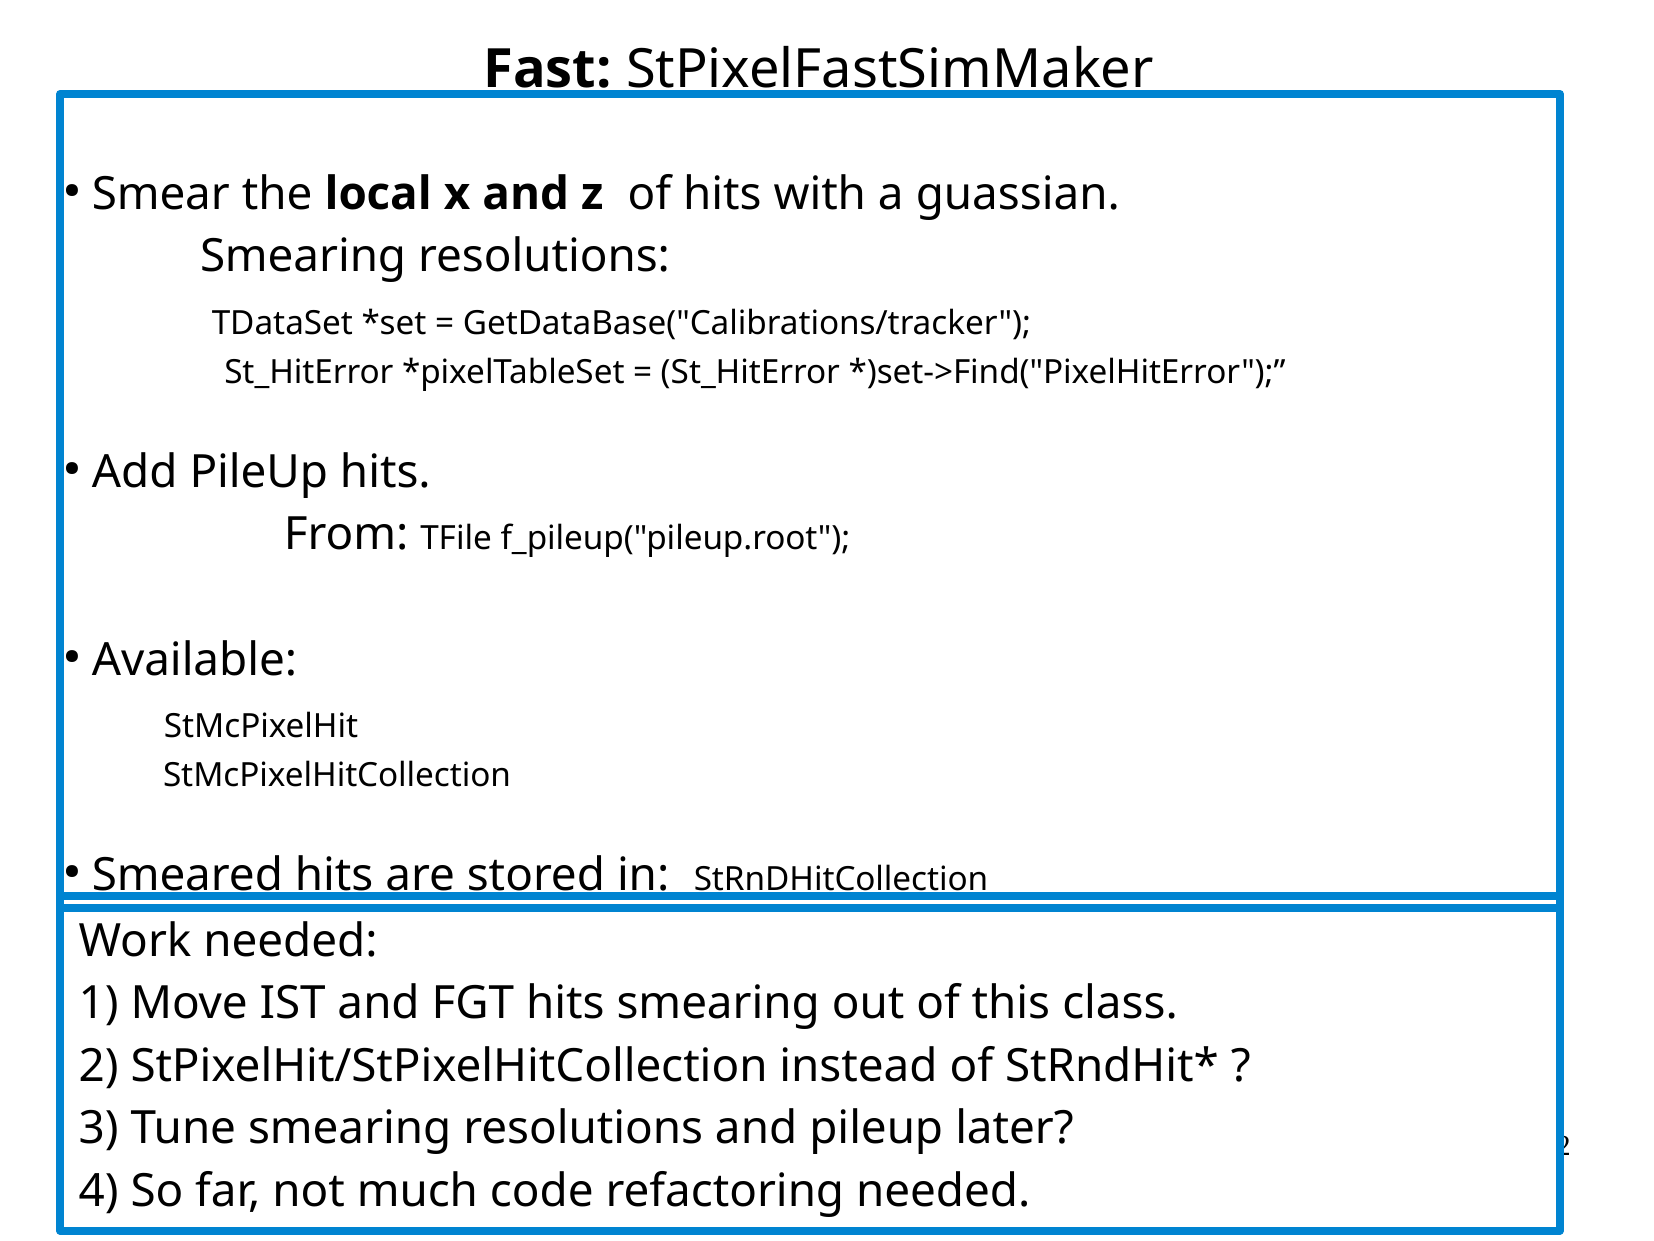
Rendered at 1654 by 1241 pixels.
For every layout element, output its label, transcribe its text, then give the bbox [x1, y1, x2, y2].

title Fast: StPixelFastSimMaker [75, 36, 1564, 91]
text_box Work needed: 1) Move IST and FGT hits smearing out of this class. 2) StPixelHit/StPixelHitCollection instead of StRndHit* ? 3) Tune smearing resolutions and pileup later? 4) So far, not much code refactoring needed. [60, 895, 1561, 1176]
subtitle Smear the local x and z of hits with a guassian. Smearing resolutions: TDataSet *set = GetDataBase("Calibrations/tracker"); St_HitError *pixelTableSet = (St_HitError *)set->Find("PixelHitError");” Add PileUp hits. From: TFile f_pileup("pileup.root"); Available: StMcPixelHit StMcPixelHitCollection Smeared hits are stored in: StRnDHitCollection [60, 165, 1561, 837]
